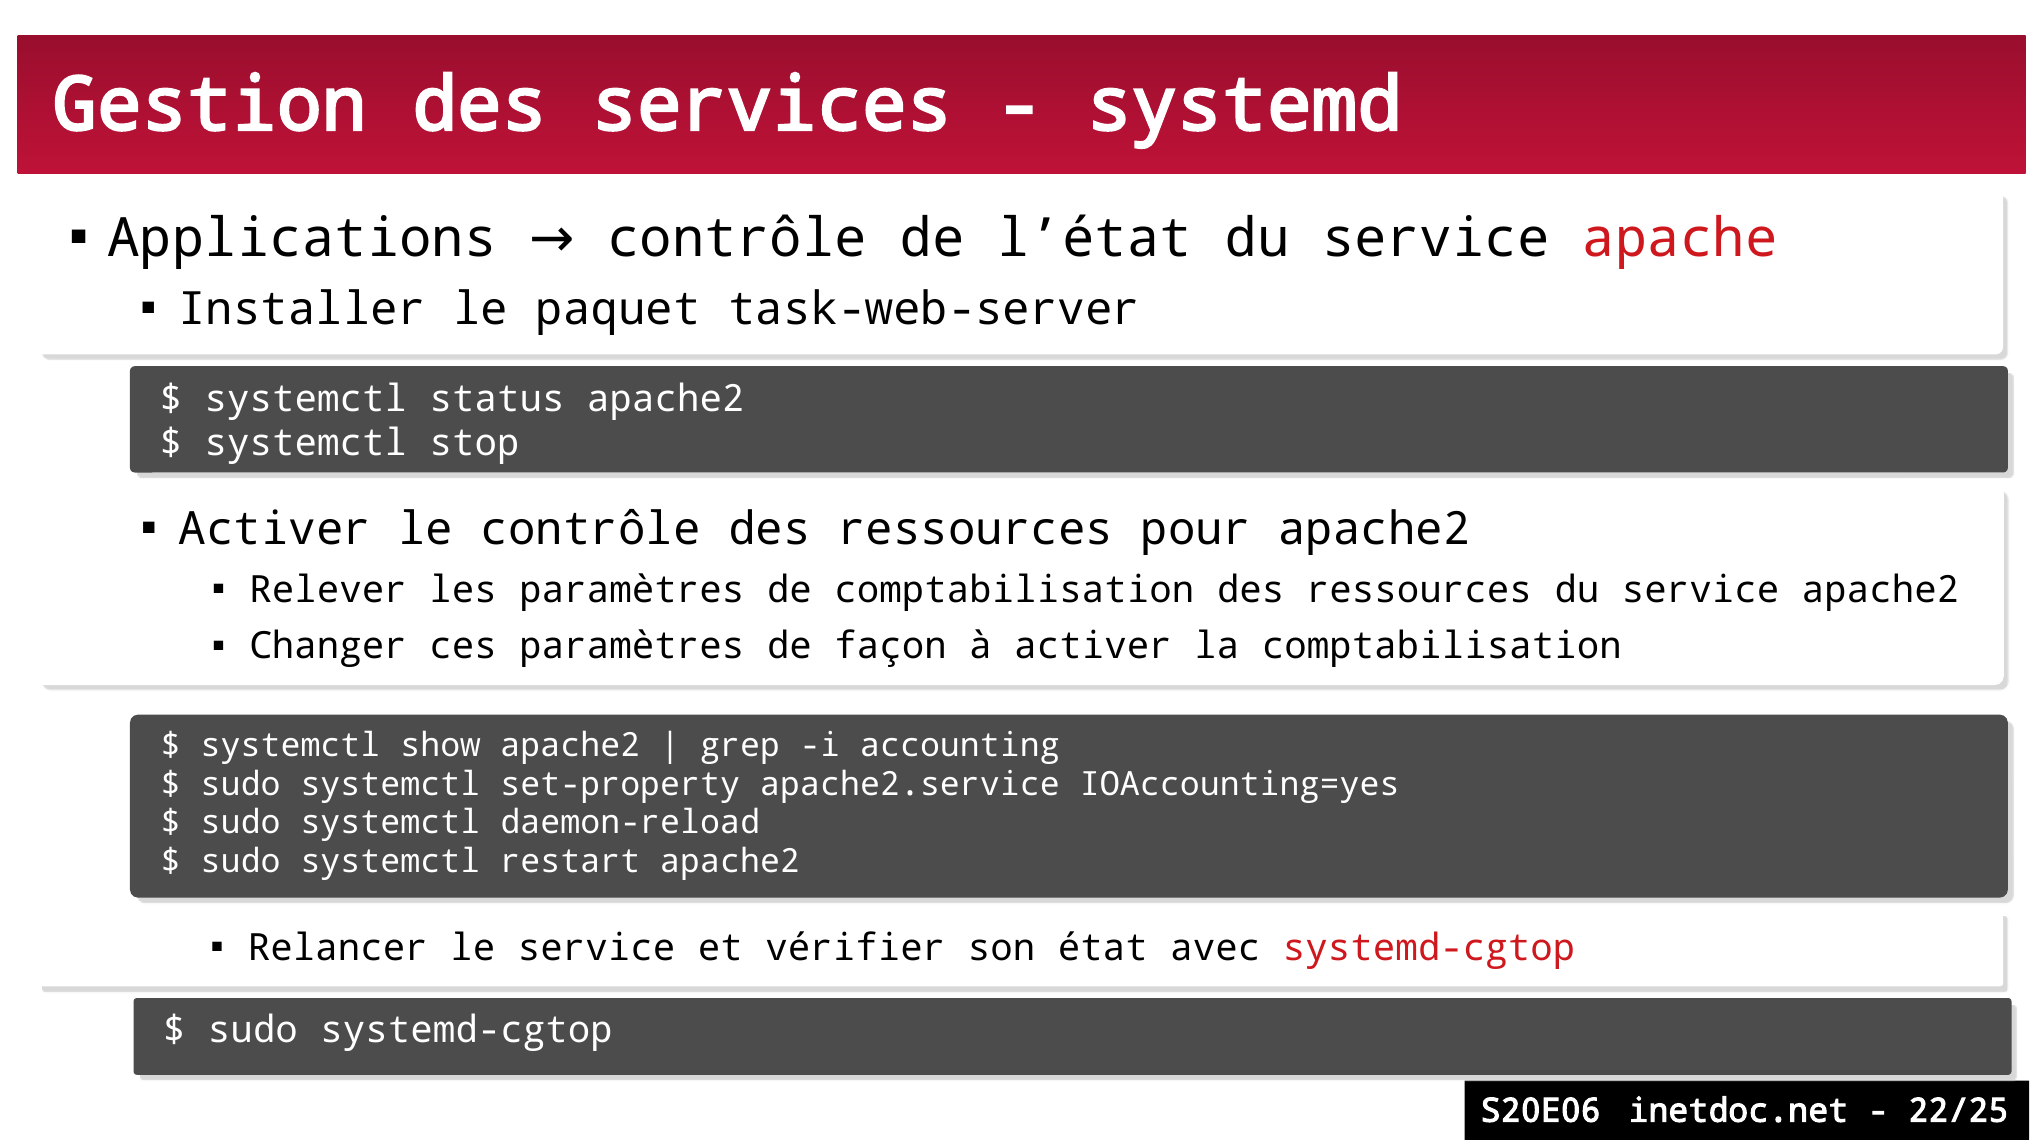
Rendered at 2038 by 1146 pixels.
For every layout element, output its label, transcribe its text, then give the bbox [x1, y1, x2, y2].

text_box Applications → contrôle de l’état du service apache Installer le paquet task-web-server [35, 188, 2004, 355]
text_box Relancer le service et vérifier son état avec systemd-cgtop [35, 909, 2004, 987]
text_box Activer le contrôle des ressources pour apache2 Relever les paramètres de comptabilisation des ressources du service apache2 Changer ces paramètres de façon à activer la comptabilisation [35, 484, 2004, 686]
text_box S20E06 inetdoc.net - 22/25 [1464, 1080, 2030, 1140]
text_box $ sudo systemd-cgtop [133, 998, 2012, 1075]
text_box $ systemctl show apache2 | grep -i accounting $ sudo systemctl set-property apache2.service IOAccounting=yes $ sudo systemctl daemon-reload $ sudo systemctl restart apache2 [129, 714, 2008, 898]
text_box $ systemctl status apache2 $ systemctl stop [129, 366, 2008, 473]
text_box Gestion des services - systemd [17, 35, 2026, 174]
